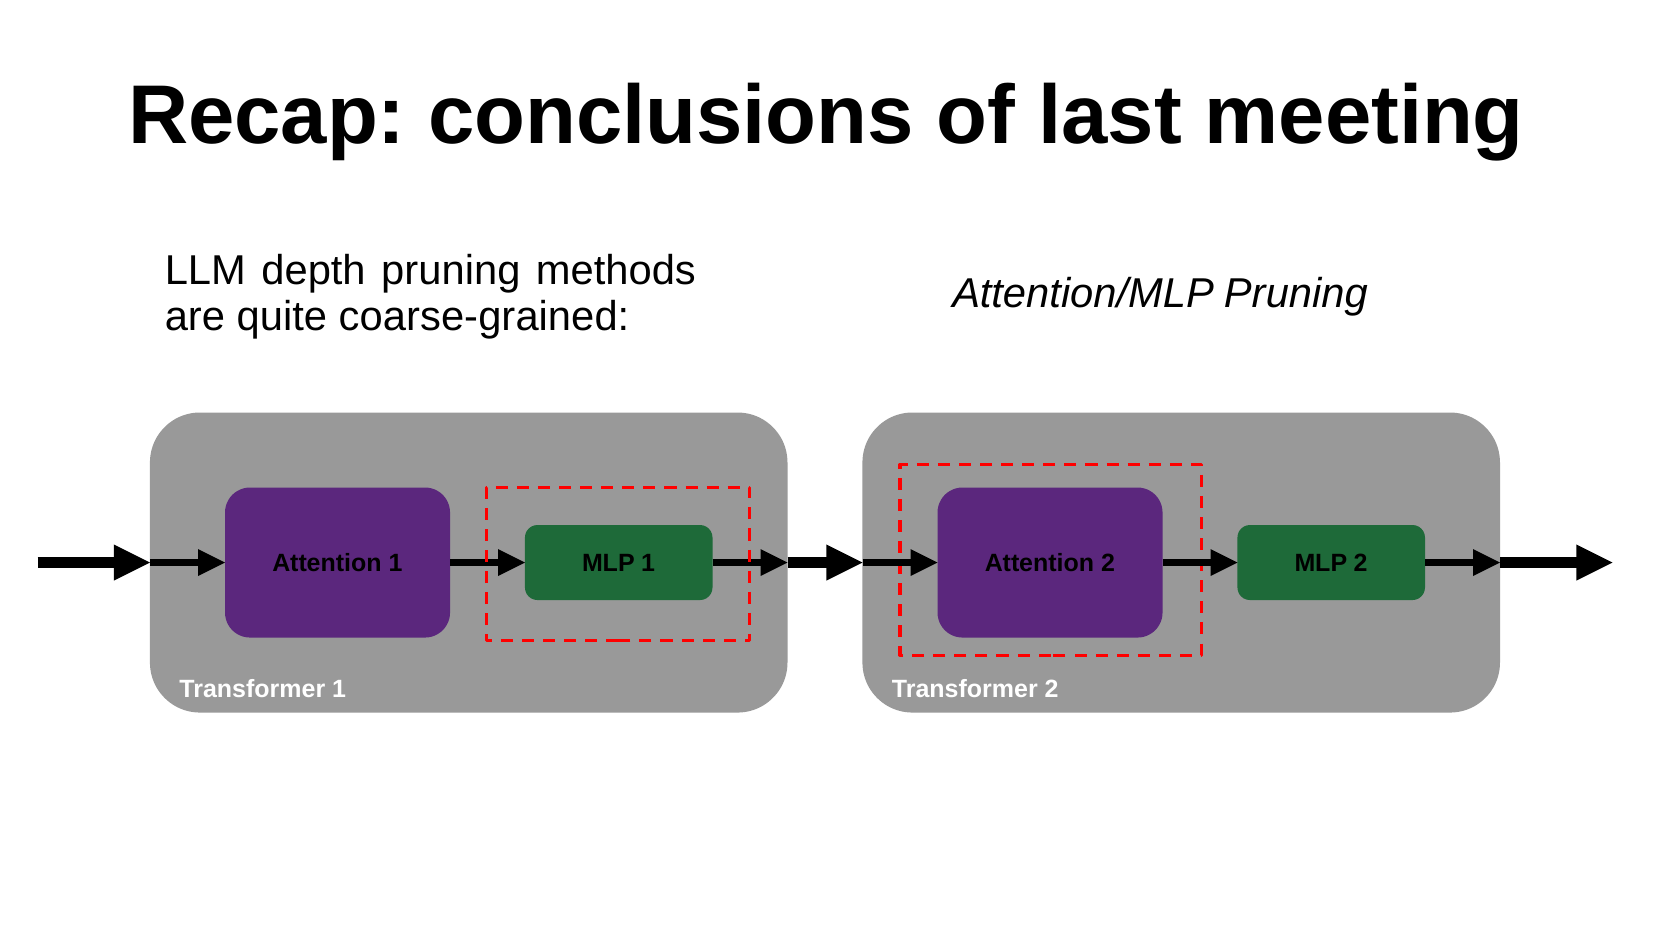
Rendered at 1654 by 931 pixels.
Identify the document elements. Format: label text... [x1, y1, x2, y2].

text_box Transformer 1 [149, 563, 788, 713]
text_box Attention/MLP Pruning [937, 262, 1463, 361]
text_box Transformer 2 [862, 412, 1501, 562]
text_box LLM depth pruning methods are quite coarse-grained: [150, 239, 751, 338]
text_box MLP 1 [524, 525, 713, 601]
text_box Transformer 2 [862, 563, 1501, 713]
text_box Attention 1 [225, 487, 451, 638]
text_box Transformer 1 [149, 412, 788, 562]
text_box Attention 2 [937, 487, 1163, 638]
title Recap: conclusions of last meeting [82, 37, 1571, 193]
text_box MLP 2 [1237, 525, 1426, 601]
